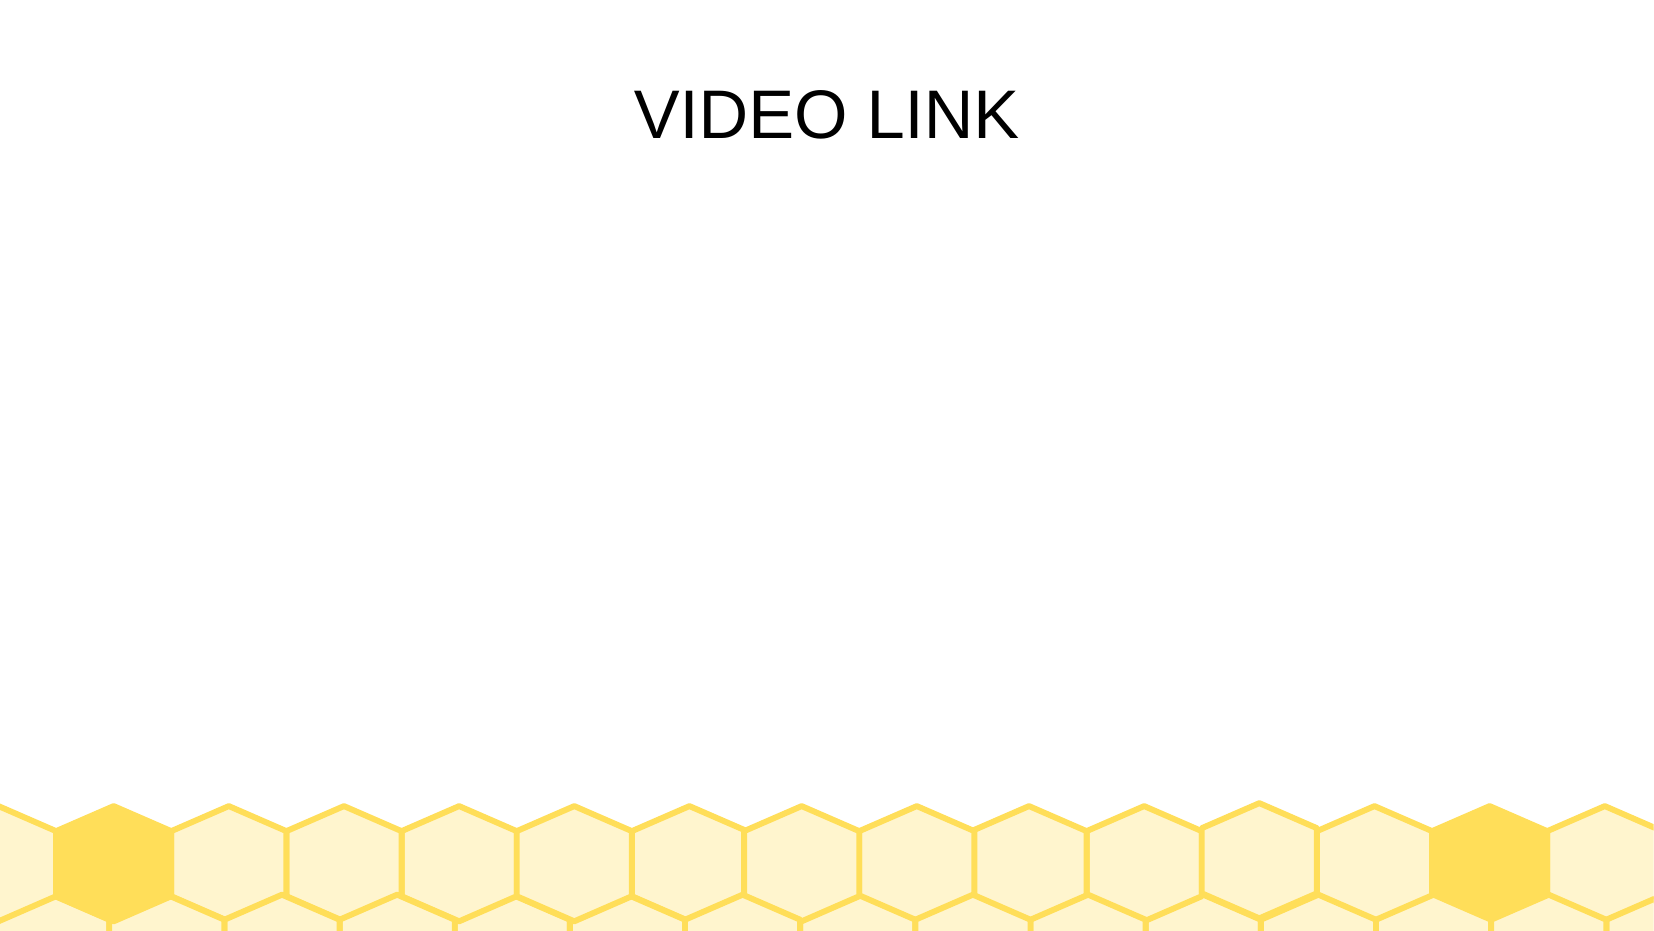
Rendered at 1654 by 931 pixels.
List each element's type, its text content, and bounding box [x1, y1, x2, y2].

title VIDEO LINK [82, 37, 1571, 193]
